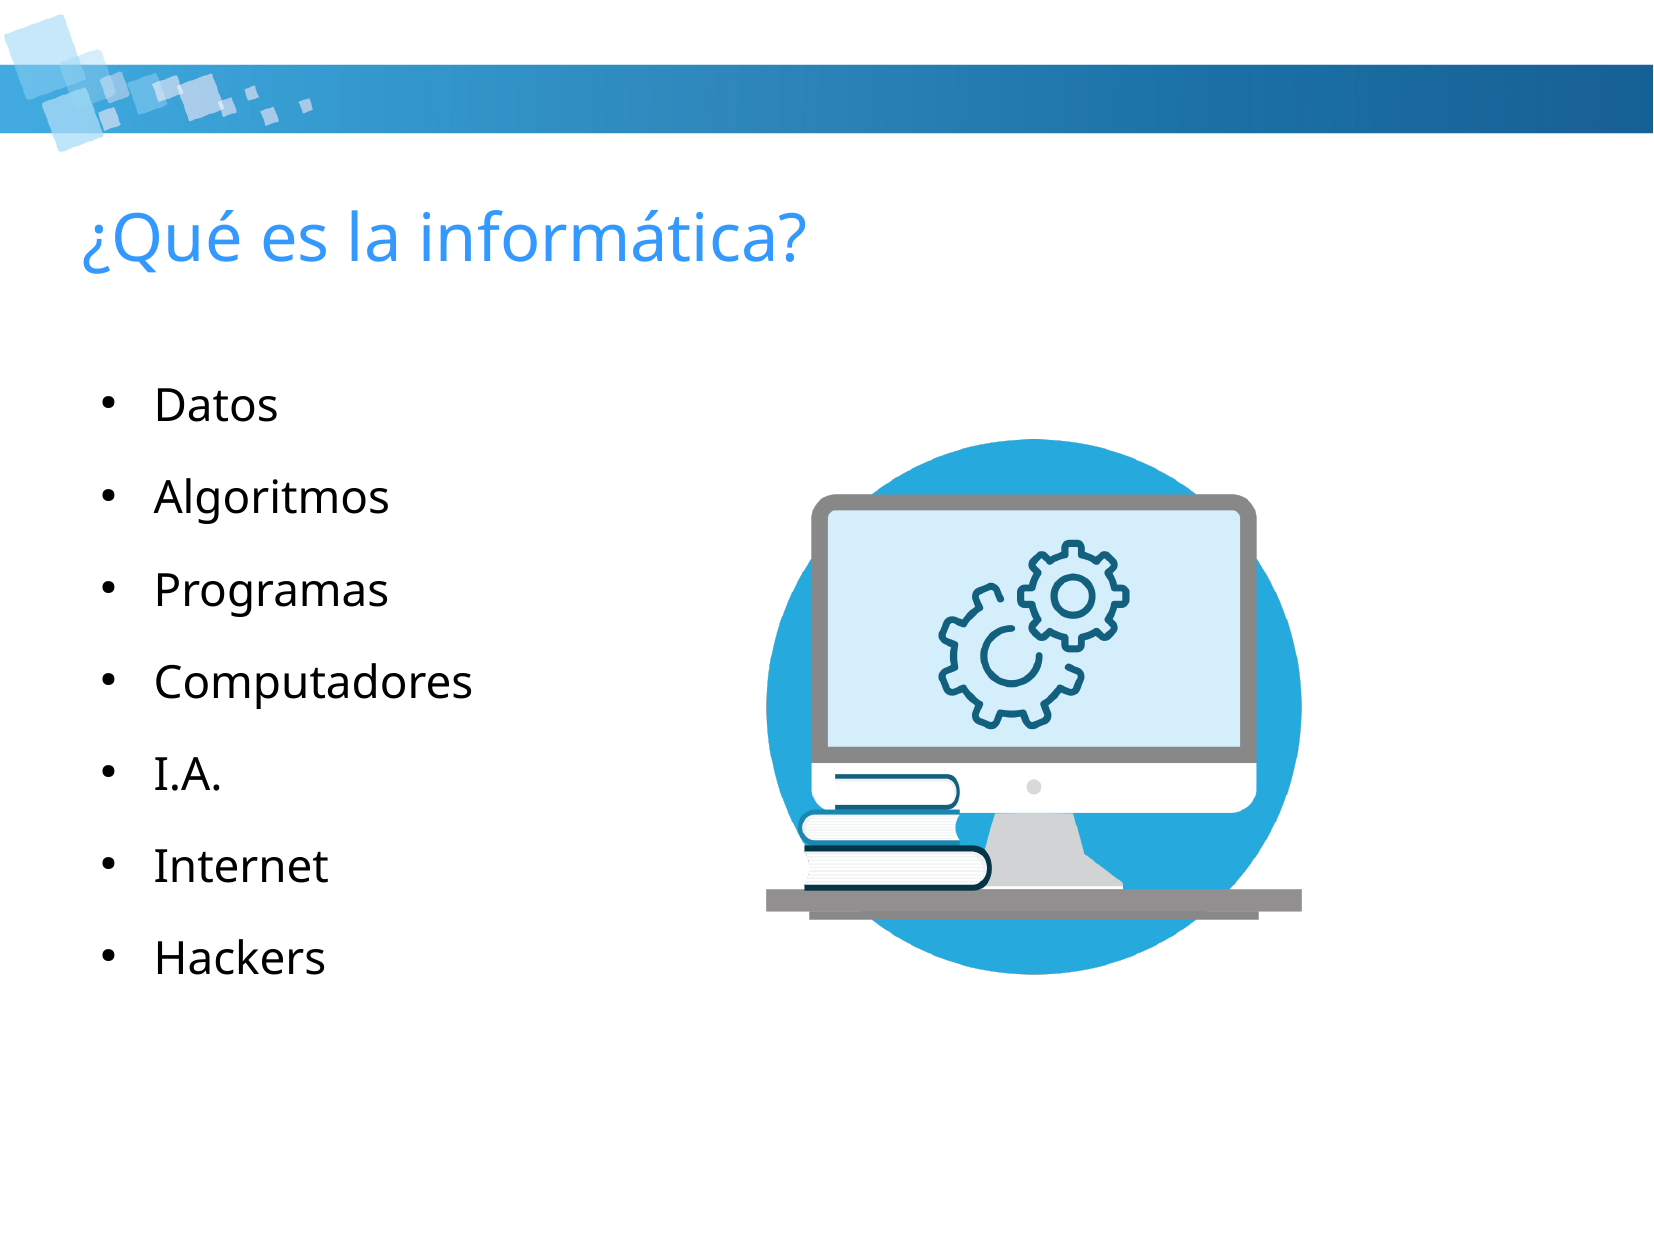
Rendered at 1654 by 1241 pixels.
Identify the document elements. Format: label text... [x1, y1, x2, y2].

picture [0, 0, 1653, 1238]
title ¿Qué es la informática? [82, 139, 1571, 332]
list Datos Algoritmos Programas Computadores I.A. Internet Hackers [82, 372, 1571, 968]
